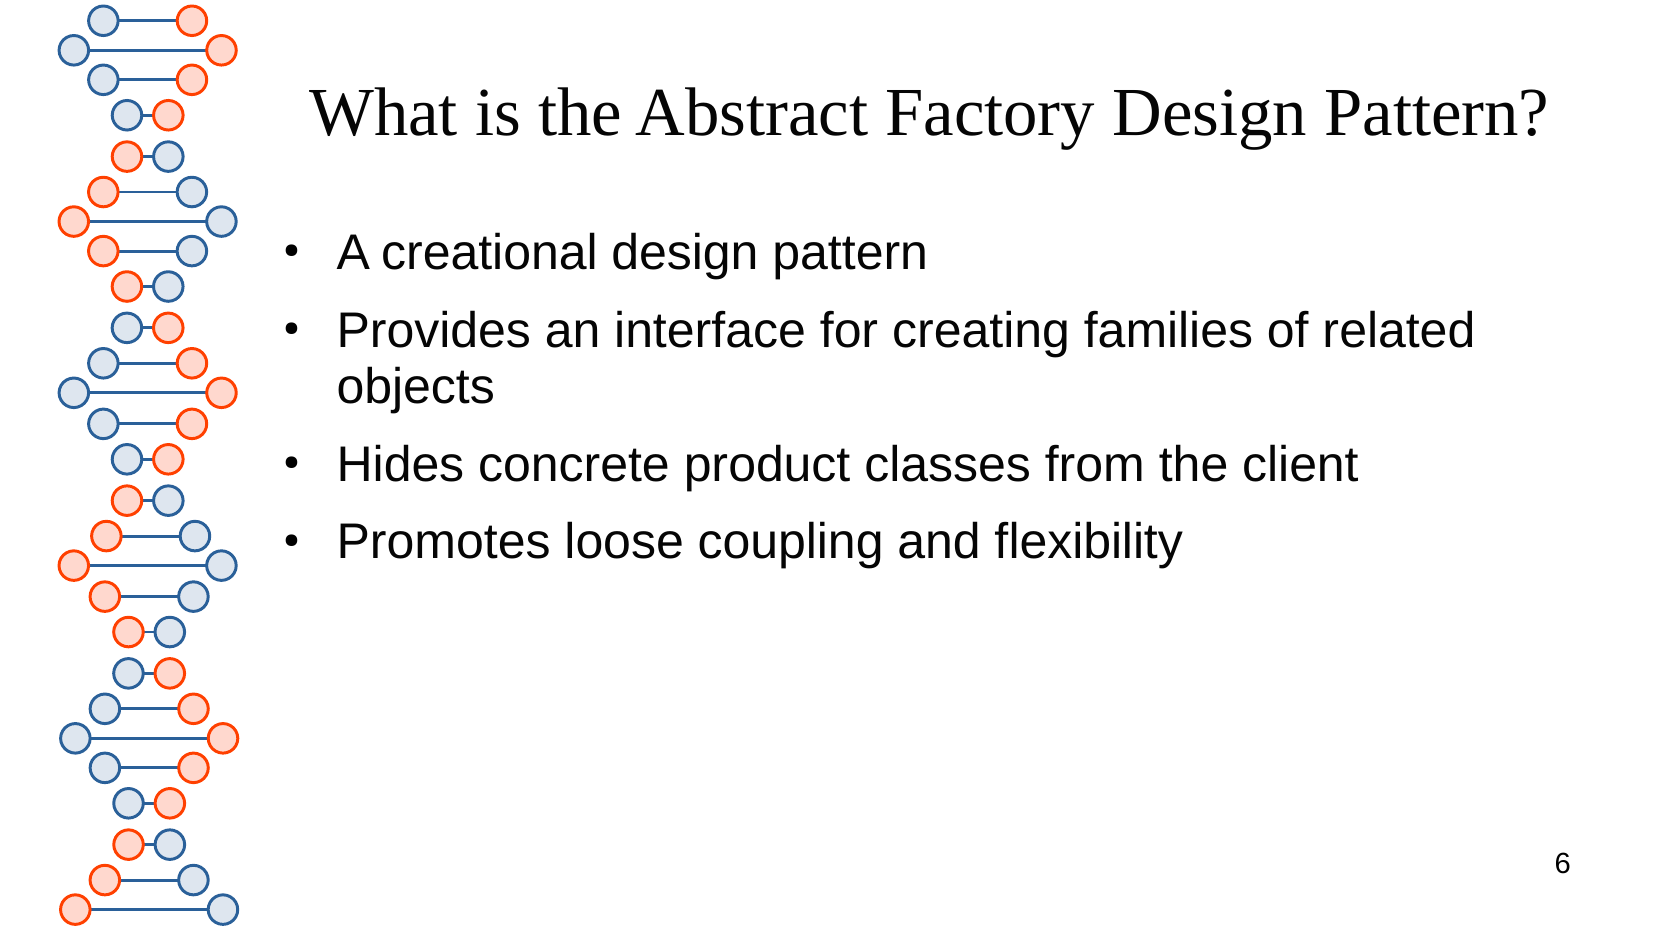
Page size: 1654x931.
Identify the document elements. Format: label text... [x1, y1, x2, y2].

list A creational design pattern Provides an interface for creating families of related objects Hides concrete product classes from the client Promotes loose coupling and flexibility [265, 224, 1595, 764]
title What is the Abstract Factory Design Pattern? [265, 35, 1595, 189]
